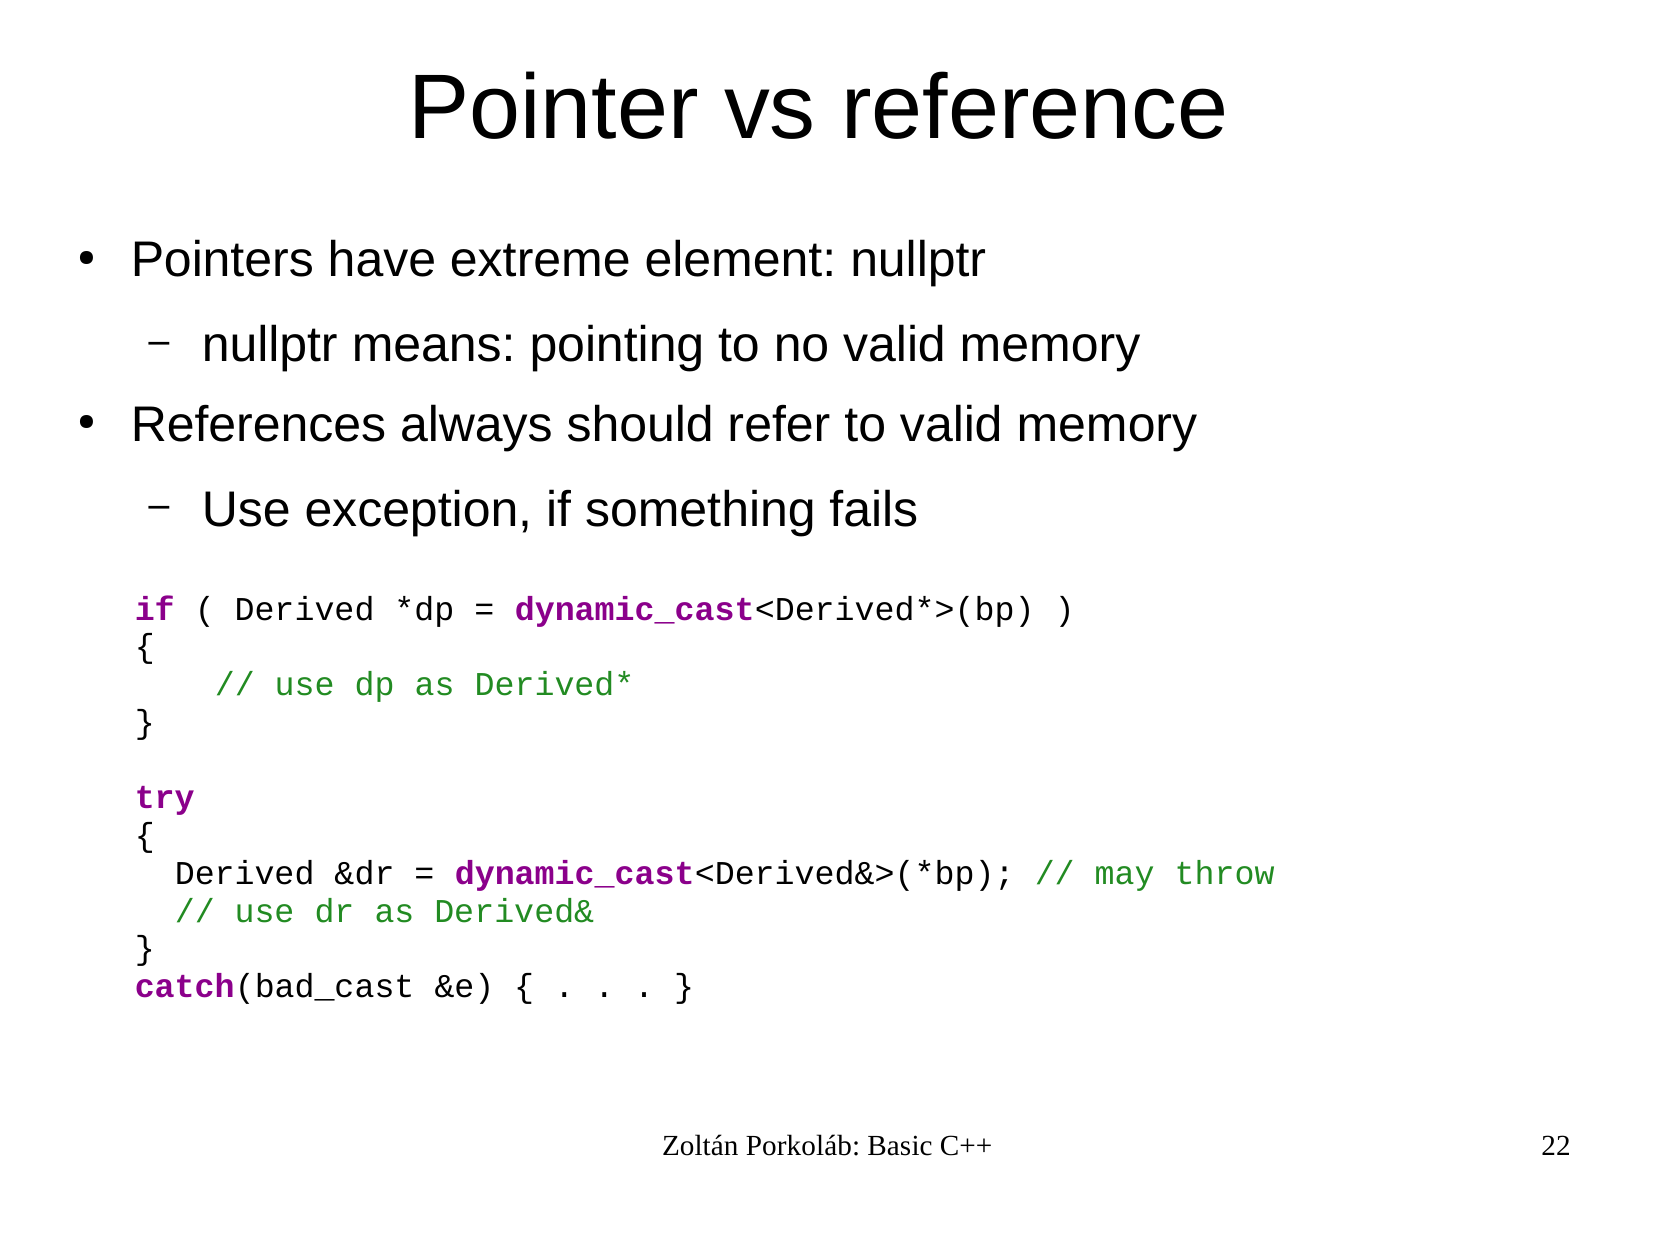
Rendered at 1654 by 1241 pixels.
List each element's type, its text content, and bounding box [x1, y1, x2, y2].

title Pointer vs reference [75, 2, 1564, 150]
list Pointers have extreme element: nullptr nullptr means: pointing to no valid memory References always should refer to valid memory Use exception, if something fails [60, 150, 1564, 556]
text_box if ( Derived *dp = dynamic_cast<Derived*>(bp) ) { // use dp as Derived* } try { Derived &dr = dynamic_cast<Derived&>(*bp); // may throw // use dr as Derived& } catch(bad_cast &e) { . . . } [120, 585, 1591, 1073]
